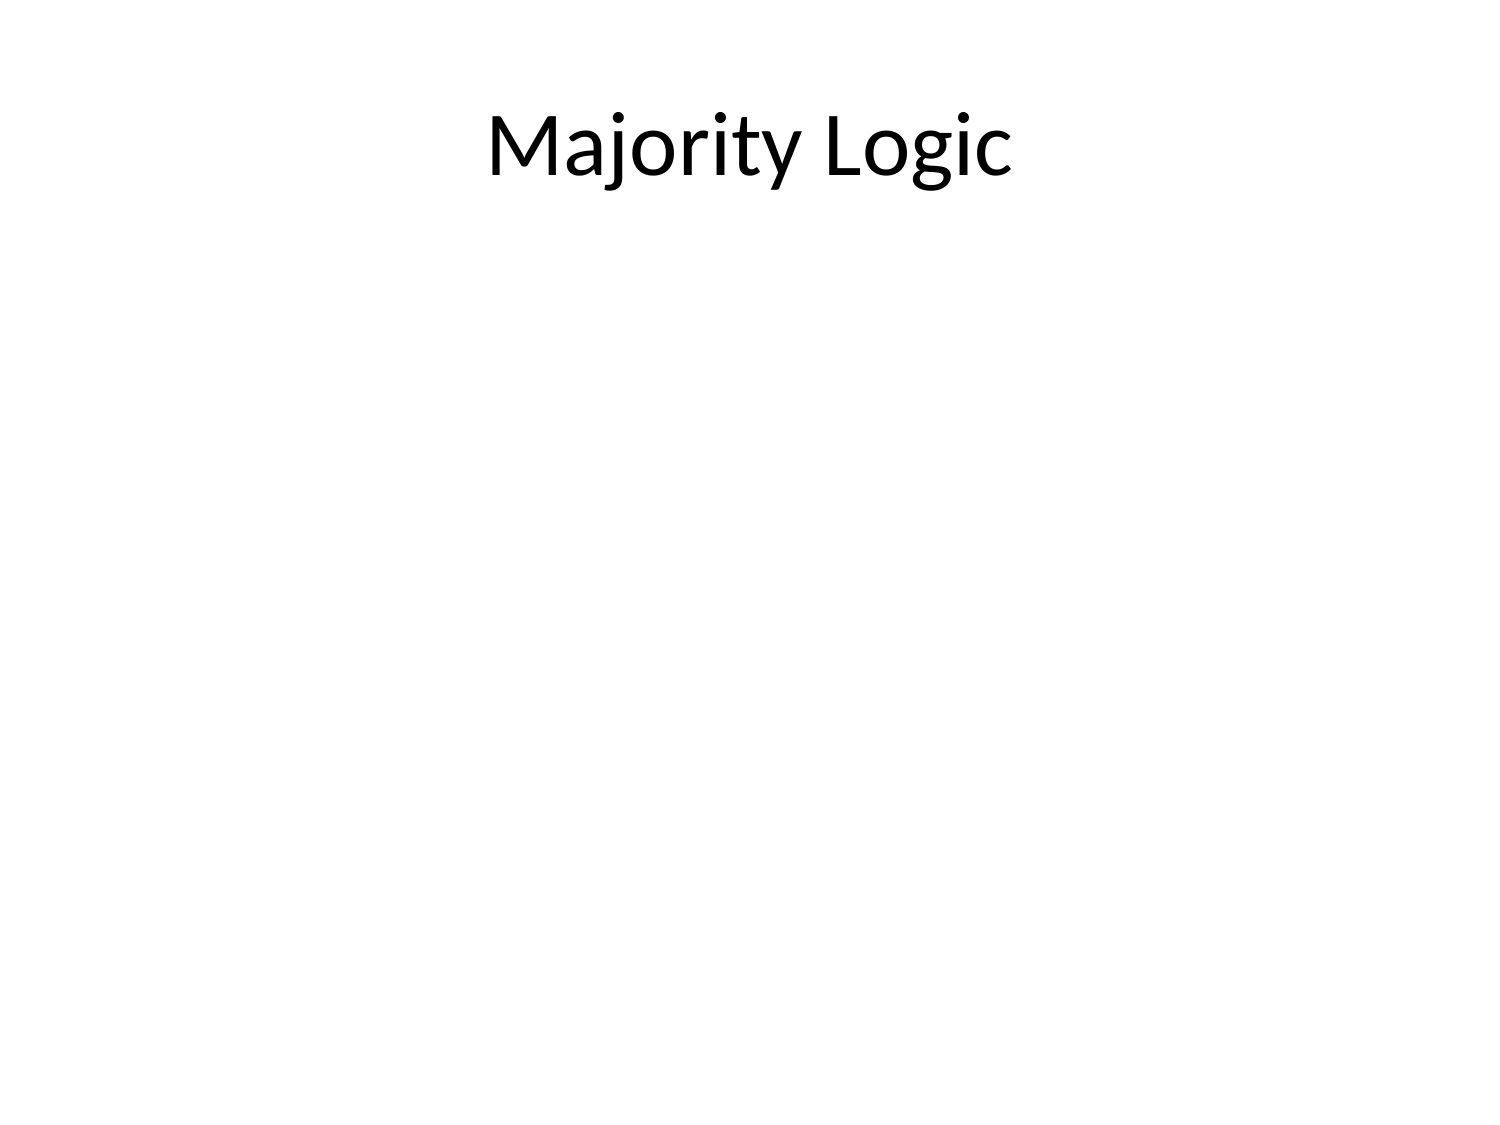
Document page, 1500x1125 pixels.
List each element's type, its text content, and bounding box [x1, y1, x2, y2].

title Majority Logic [75, 45, 1425, 233]
